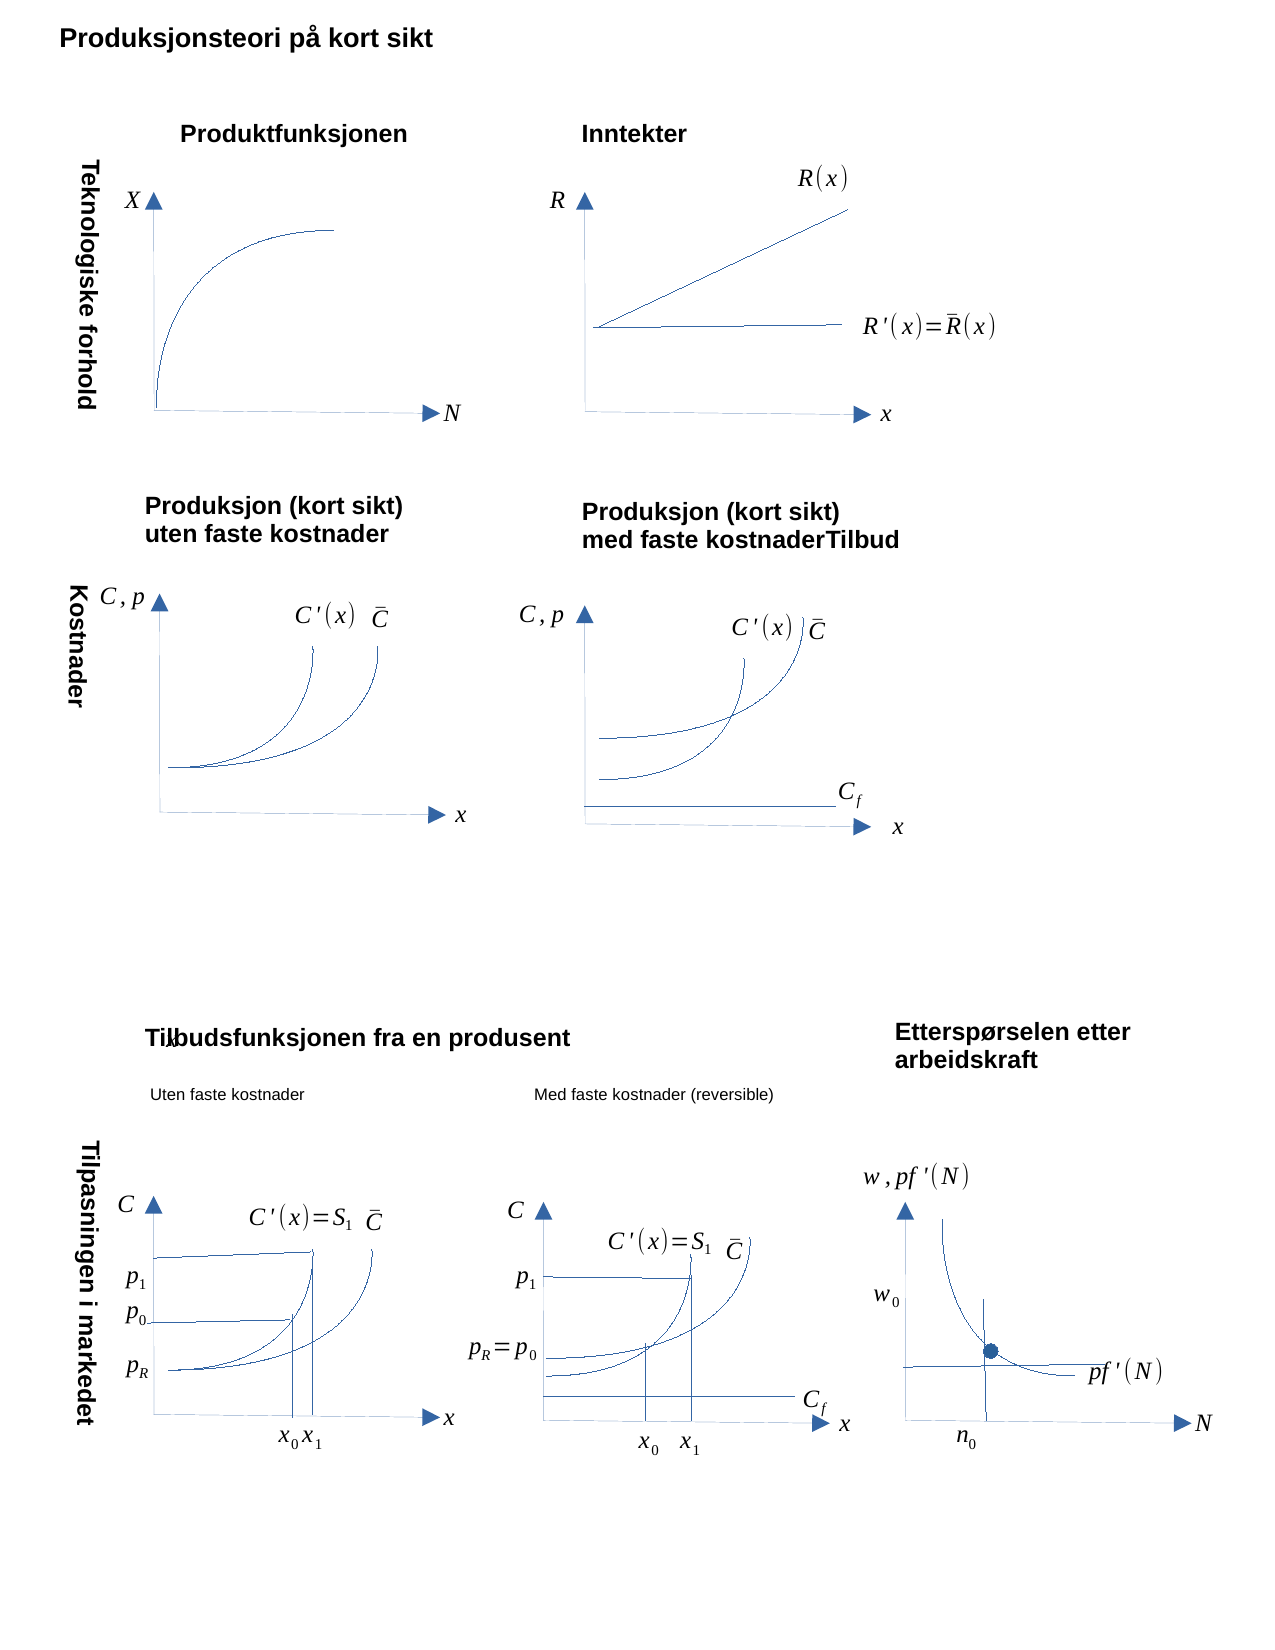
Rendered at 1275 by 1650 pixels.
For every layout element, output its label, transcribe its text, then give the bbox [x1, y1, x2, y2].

chart [512, 600, 571, 628]
chart [158, 1025, 185, 1054]
chart [447, 801, 474, 829]
text_box Etterspørselen etter arbeidskraft [880, 1010, 1275, 1109]
text_box [983, 1343, 999, 1359]
chart [365, 606, 396, 634]
chart [601, 1226, 718, 1259]
chart [112, 1190, 142, 1219]
chart [506, 1261, 543, 1293]
chart [116, 186, 149, 215]
chart [631, 1427, 665, 1459]
chart [719, 1238, 750, 1266]
text_box Produksjon (kort sikt) uten faste kostnader [129, 484, 526, 556]
chart [831, 777, 870, 809]
text_box Kostnader [32, 569, 101, 954]
chart [725, 612, 800, 643]
text_box Tilpasningen i markedet [35, 1124, 113, 1509]
text_box Produksjonsteori på kort sikt [44, 15, 473, 81]
chart [949, 1421, 983, 1453]
chart [270, 1421, 328, 1453]
chart [867, 1279, 906, 1311]
chart [796, 1385, 858, 1438]
chart [435, 1403, 462, 1432]
chart [288, 600, 363, 631]
chart [1079, 1356, 1170, 1387]
chart [1187, 1409, 1220, 1438]
chart [435, 399, 469, 428]
chart [117, 1350, 156, 1382]
text_box Med faste kostnader (reversible) [519, 1078, 790, 1131]
text_box Uten faste kostnader [135, 1077, 320, 1131]
chart [802, 617, 833, 646]
chart [790, 163, 855, 194]
chart [459, 1332, 543, 1364]
chart [242, 1201, 390, 1237]
text_box Teknologiske forhold [43, 144, 113, 529]
chart [542, 186, 572, 215]
chart [884, 812, 911, 841]
chart [872, 399, 899, 428]
chart [672, 1427, 706, 1459]
chart [856, 1161, 977, 1192]
text_box Inntekter [566, 112, 703, 156]
text_box Produksjon (kort sikt) med faste kostnaderTilbud [567, 490, 963, 562]
chart [117, 1297, 153, 1329]
chart [117, 1261, 153, 1293]
chart [101, 582, 151, 611]
chart [500, 1196, 531, 1225]
text_box Produktfunksjonen [165, 112, 561, 184]
chart [855, 310, 1003, 342]
text_box Tilbudsfunksjonen fra en produsent [129, 1015, 621, 1087]
